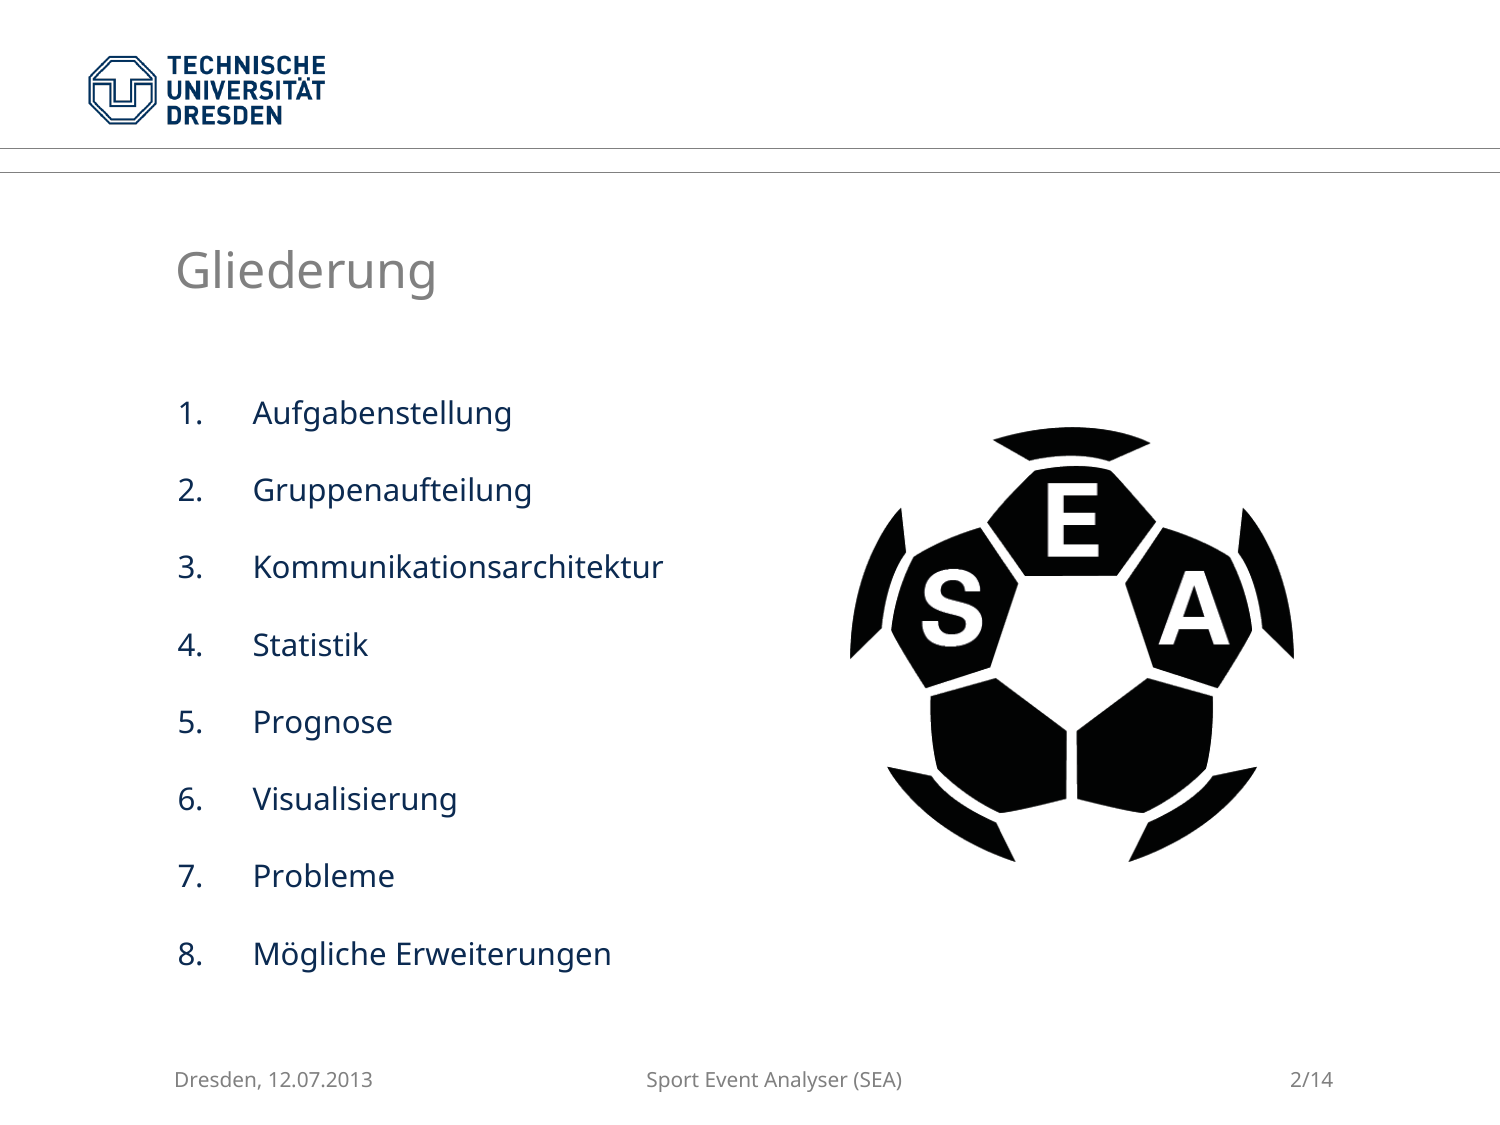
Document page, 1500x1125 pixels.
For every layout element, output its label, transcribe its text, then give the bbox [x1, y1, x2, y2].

text_box Dresden, 12.07.2013 [159, 1048, 510, 1109]
list Aufgabenstellung Gruppenaufteilung Kommunikationsarchitektur Statistik Prognose Visualisierung Probleme Mögliche Erweiterungen [162, 355, 1022, 979]
picture [850, 427, 1294, 864]
title Gliederung [160, 231, 1392, 307]
picture [88, 54, 325, 125]
